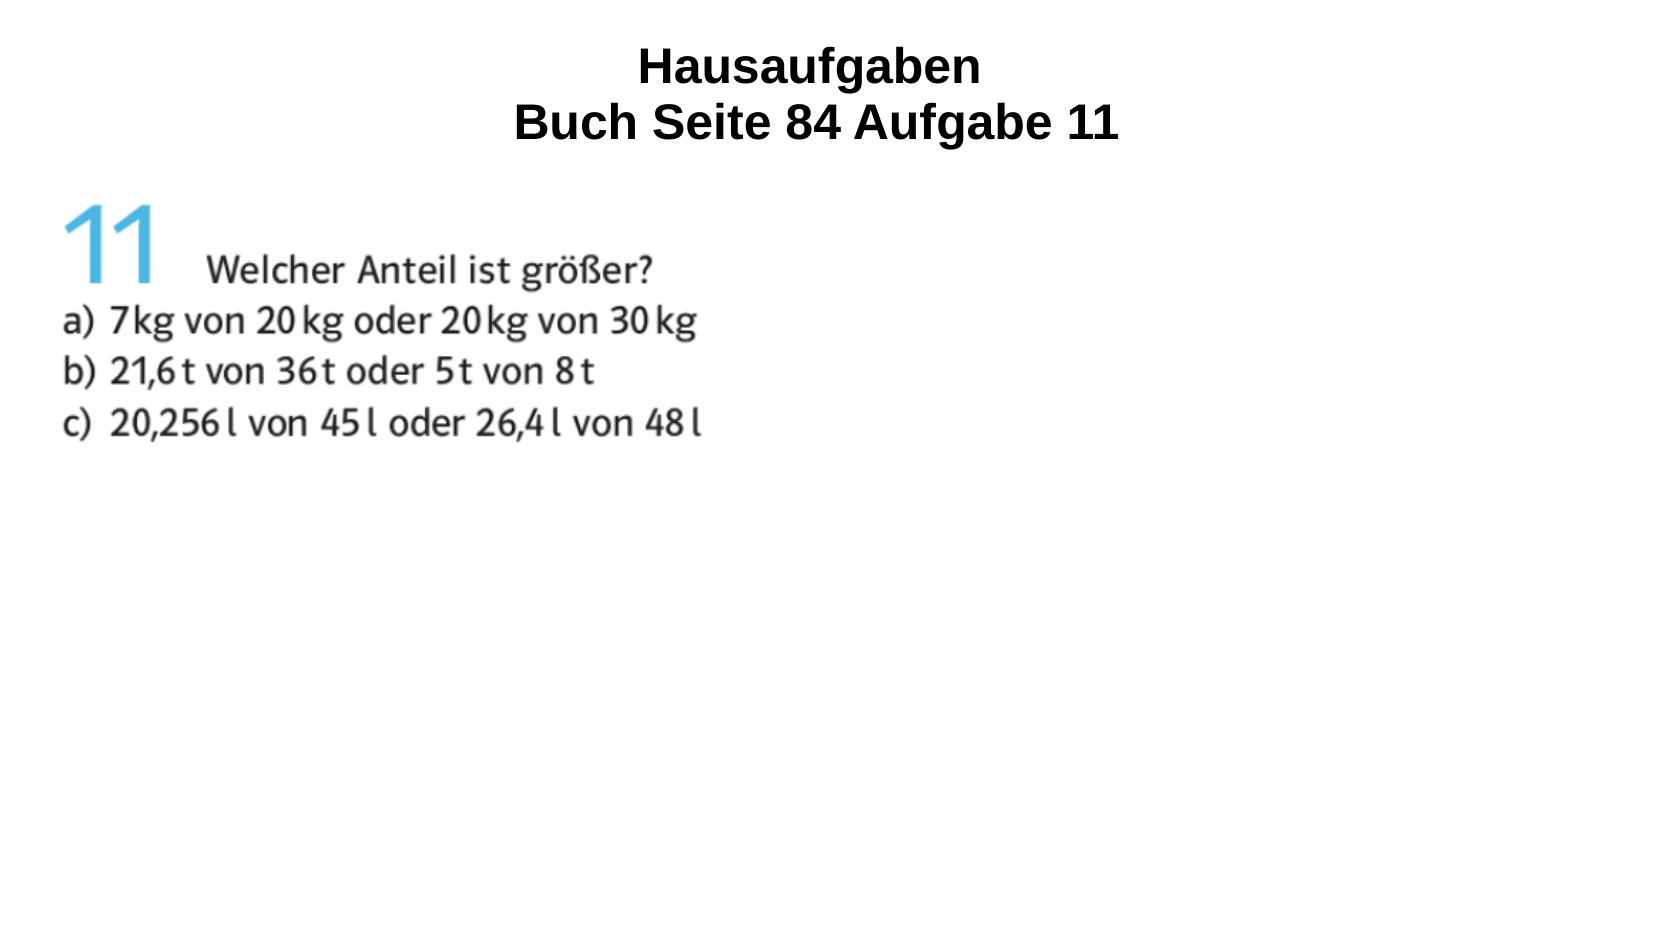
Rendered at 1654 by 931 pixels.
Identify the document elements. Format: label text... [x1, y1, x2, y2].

title Hausaufgaben Buch Seite 84 Aufgabe 11 [72, 29, 1561, 225]
picture [29, 185, 730, 465]
